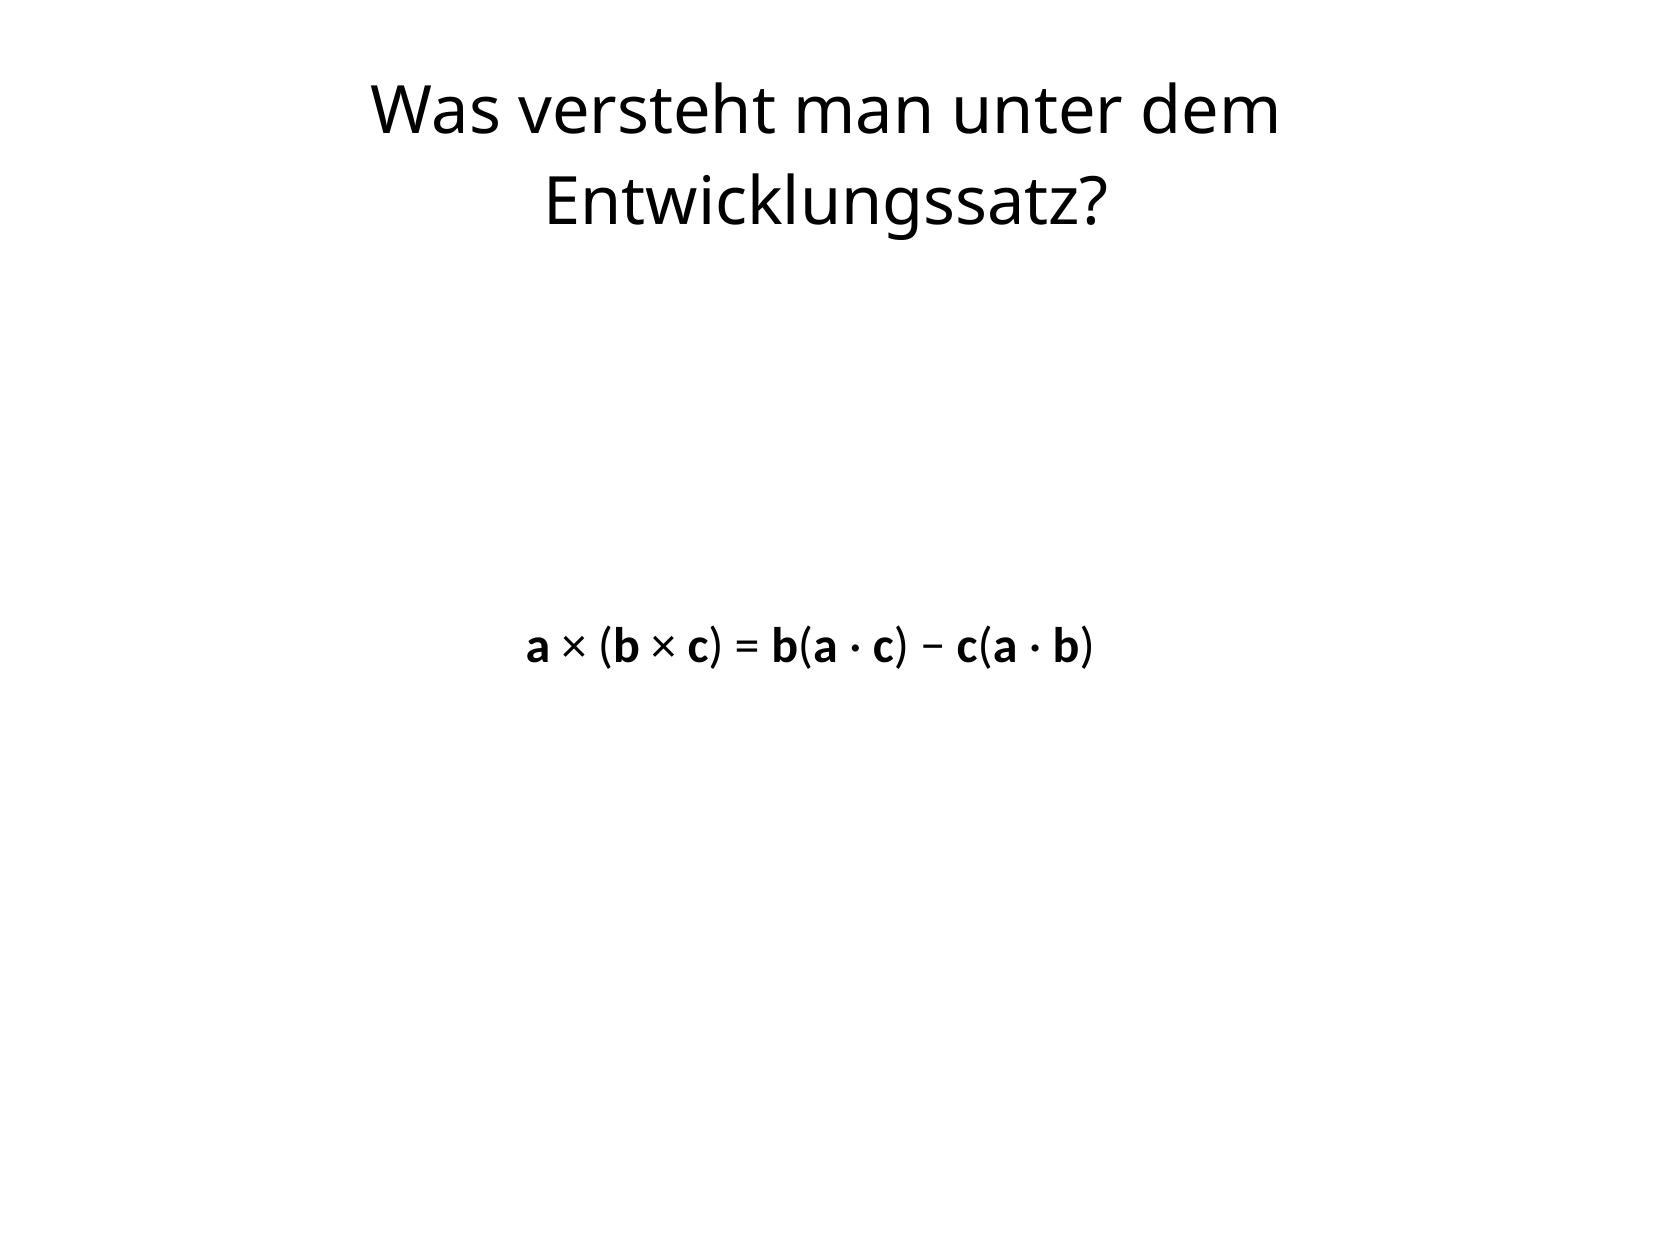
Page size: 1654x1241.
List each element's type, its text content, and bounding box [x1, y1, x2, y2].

subtitle a × (b × c) = b(a · c) − c(a · b) [82, 290, 1538, 1010]
title Was versteht man unter dem Entwicklungssatz? [82, 49, 1571, 257]
